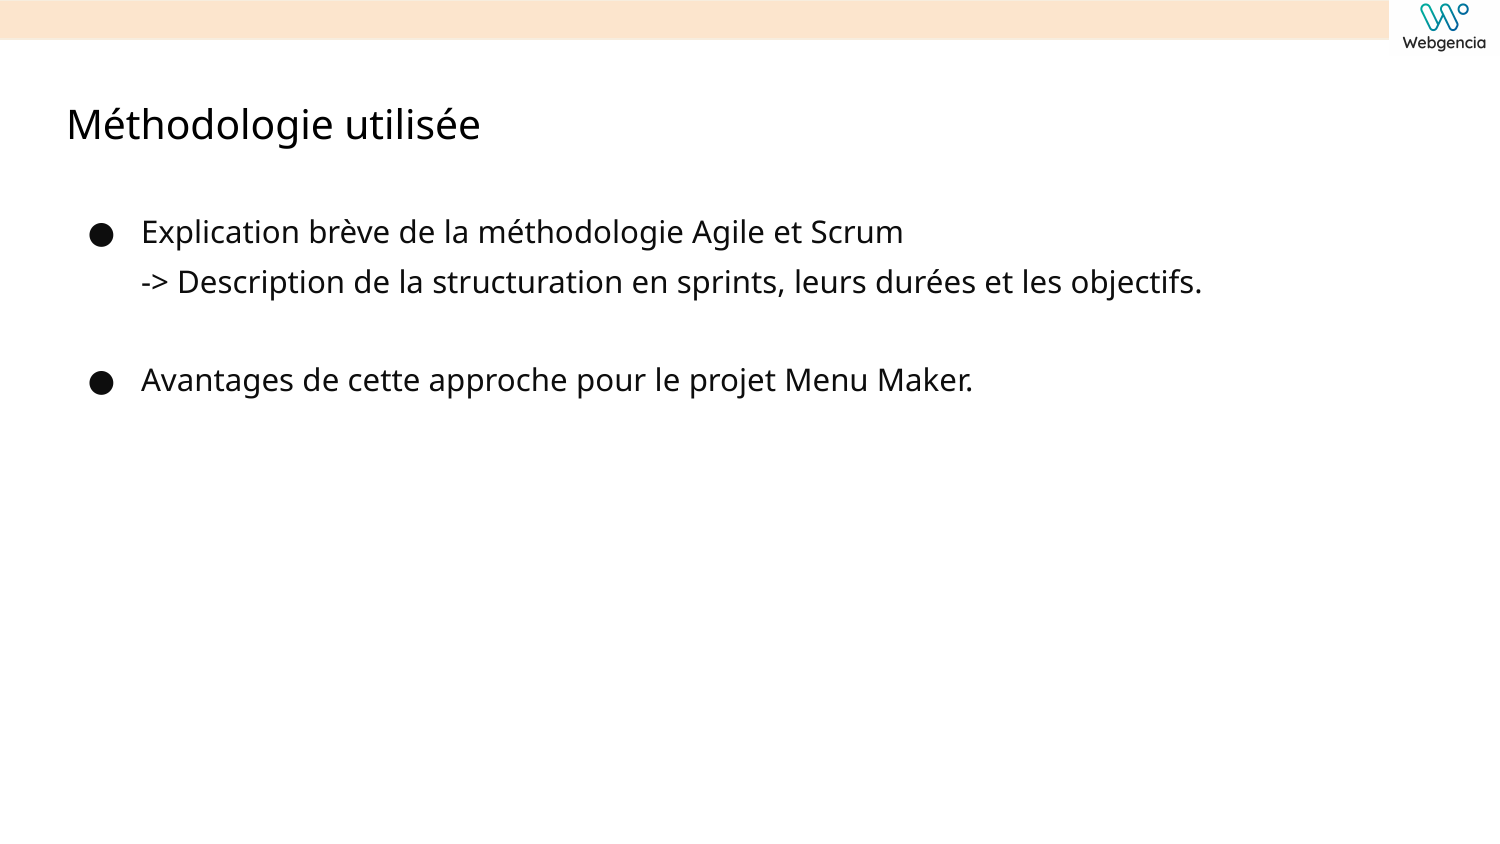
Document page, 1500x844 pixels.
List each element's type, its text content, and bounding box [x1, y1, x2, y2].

title Méthodologie utilisée [51, 72, 1449, 167]
list Explication brève de la méthodologie Agile et Scrum -> Description de la structuration en sprints, leurs durées et les objectifs. Avantages de cette approche pour le projet Menu Maker. [51, 189, 1449, 750]
picture [1389, 0, 1500, 56]
text_box [0, 0, 1389, 40]
